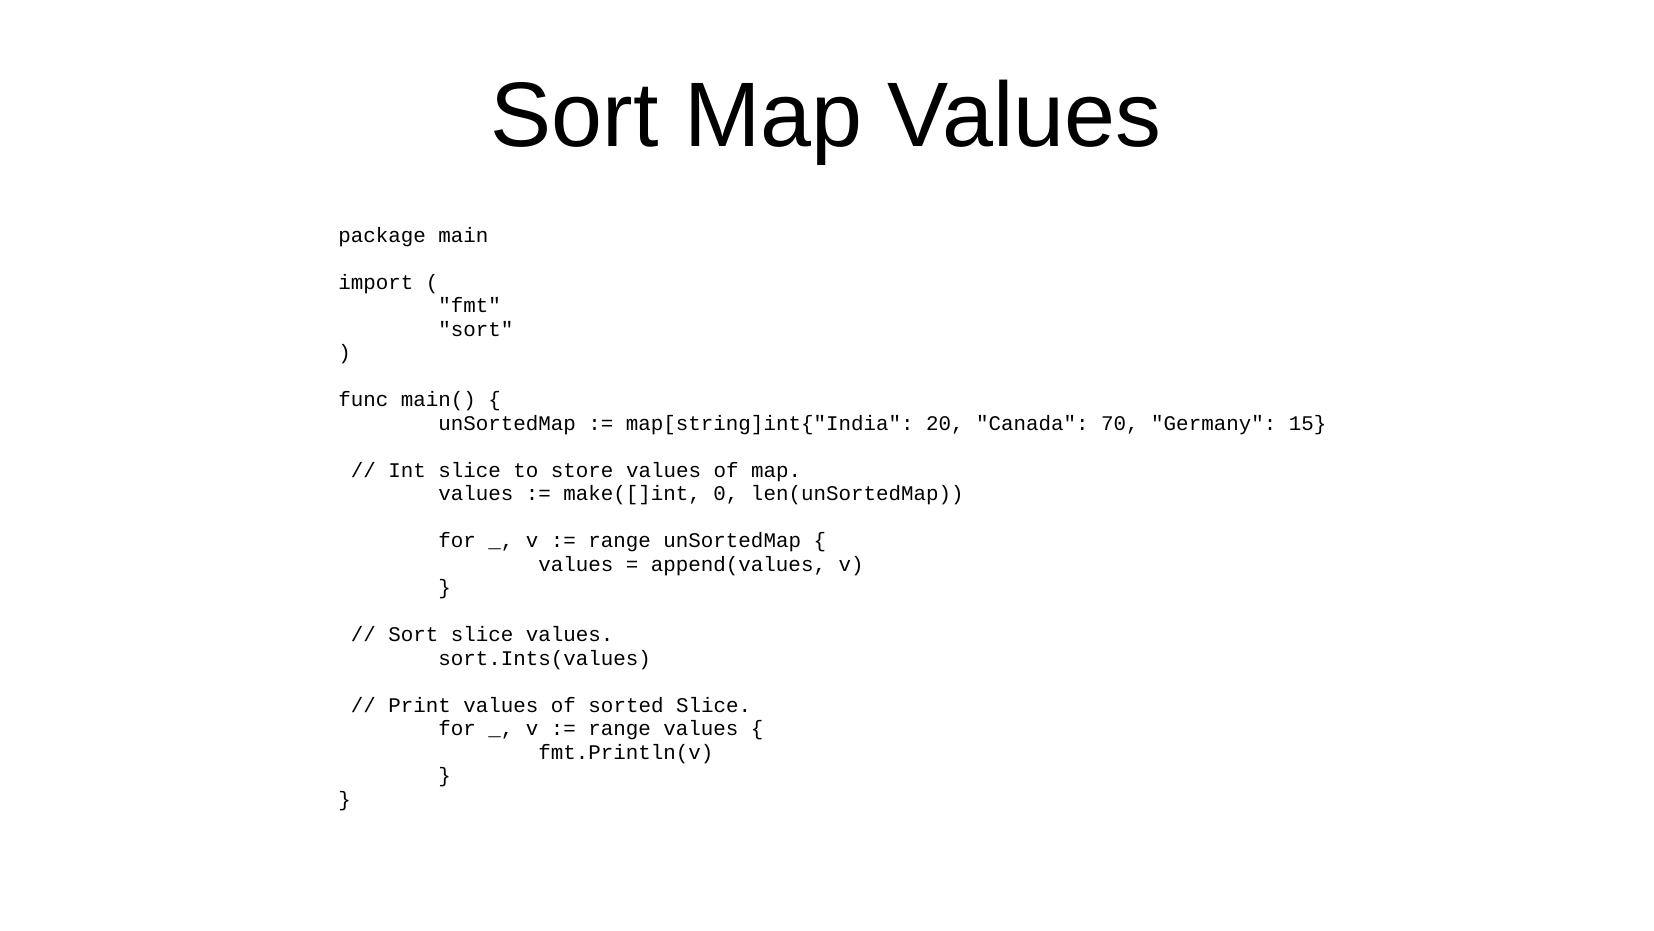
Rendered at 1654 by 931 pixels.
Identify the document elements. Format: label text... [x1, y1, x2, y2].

text_box package main import ( "fmt" "sort" ) func main() { unSortedMap := map[string]int{"India": 20, "Canada": 70, "Germany": 15} // Int slice to store values of map. values := make([]int, 0, len(unSortedMap)) for _, v := range unSortedMap { values = append(values, v) } // Sort slice values. sort.Ints(values) // Print values of sorted Slice. for _, v := range values { fmt.Println(v) } } [323, 217, 1341, 821]
title Sort Map Values [82, 37, 1571, 193]
